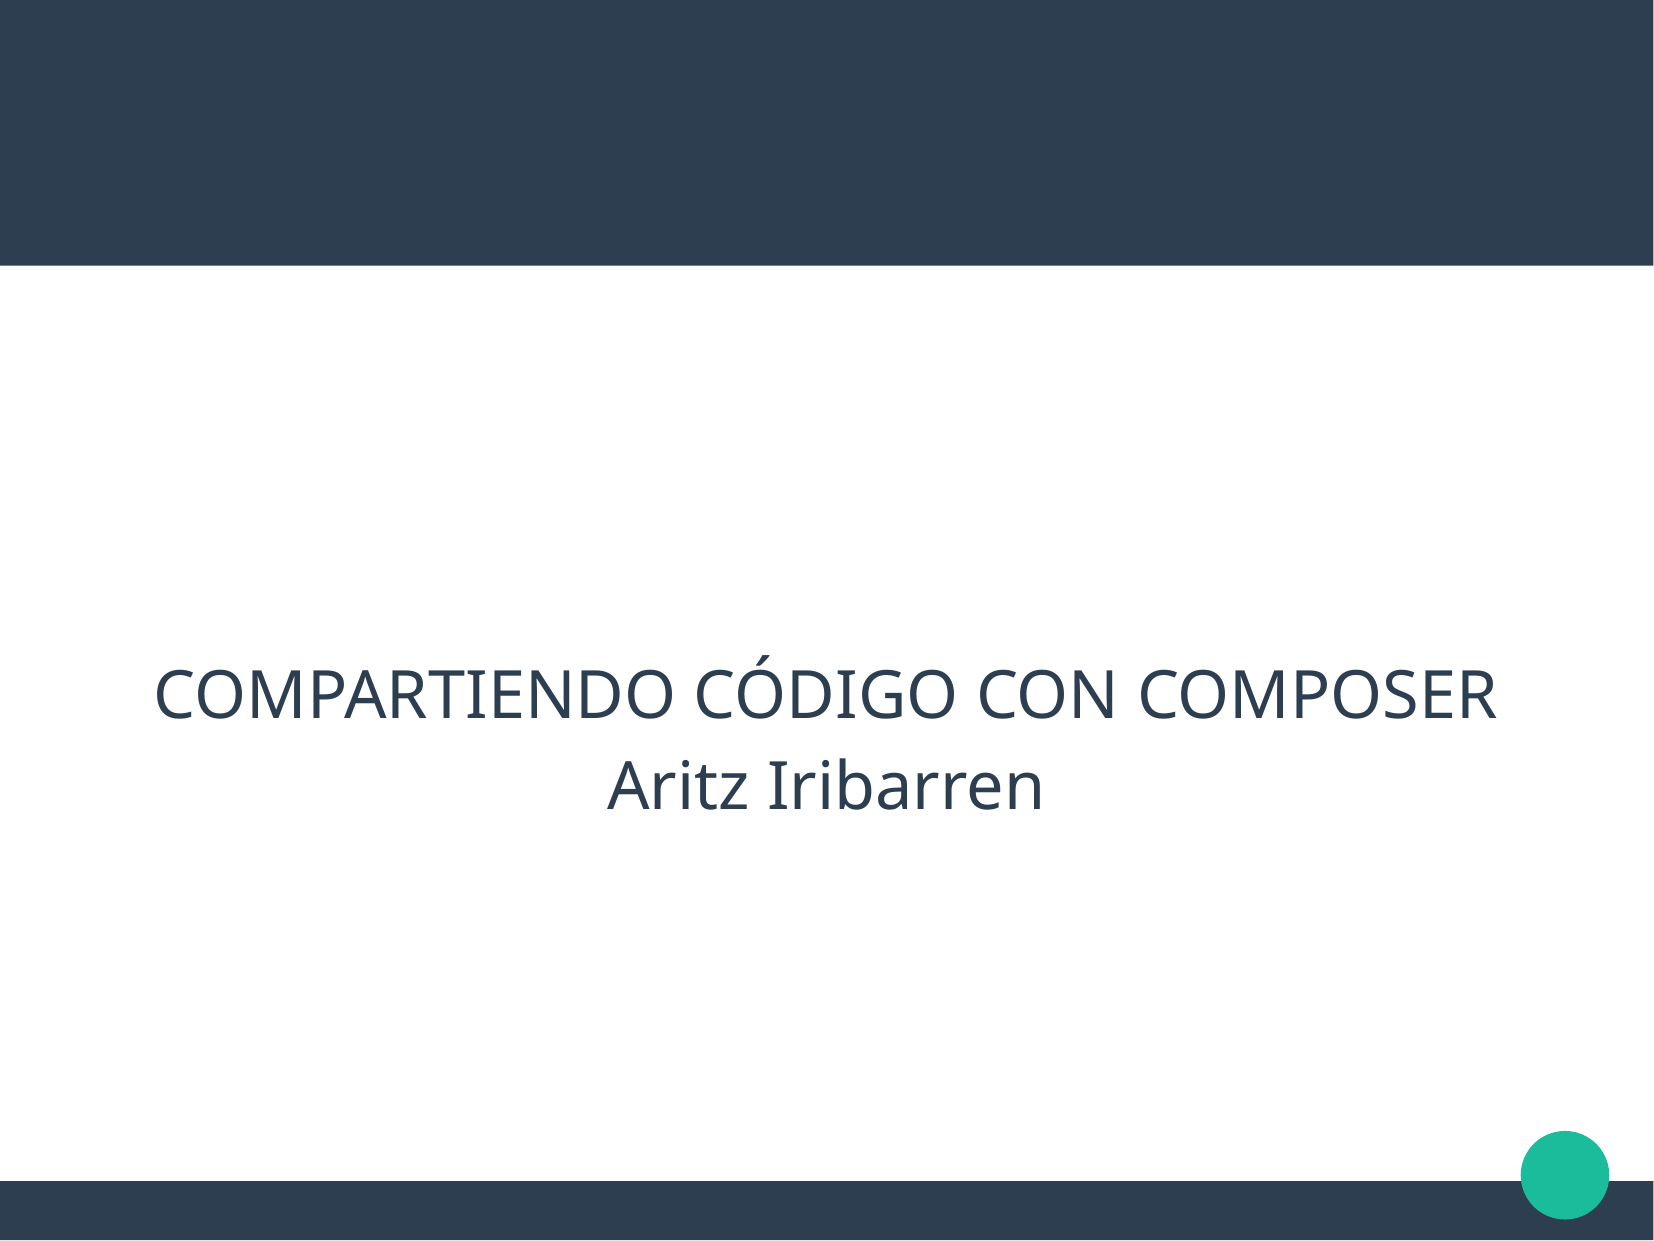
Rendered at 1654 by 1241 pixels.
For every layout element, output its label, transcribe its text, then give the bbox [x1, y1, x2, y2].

subtitle COMPARTIENDO CÓDIGO CON COMPOSER Aritz Iribarren [59, 324, 1595, 1152]
